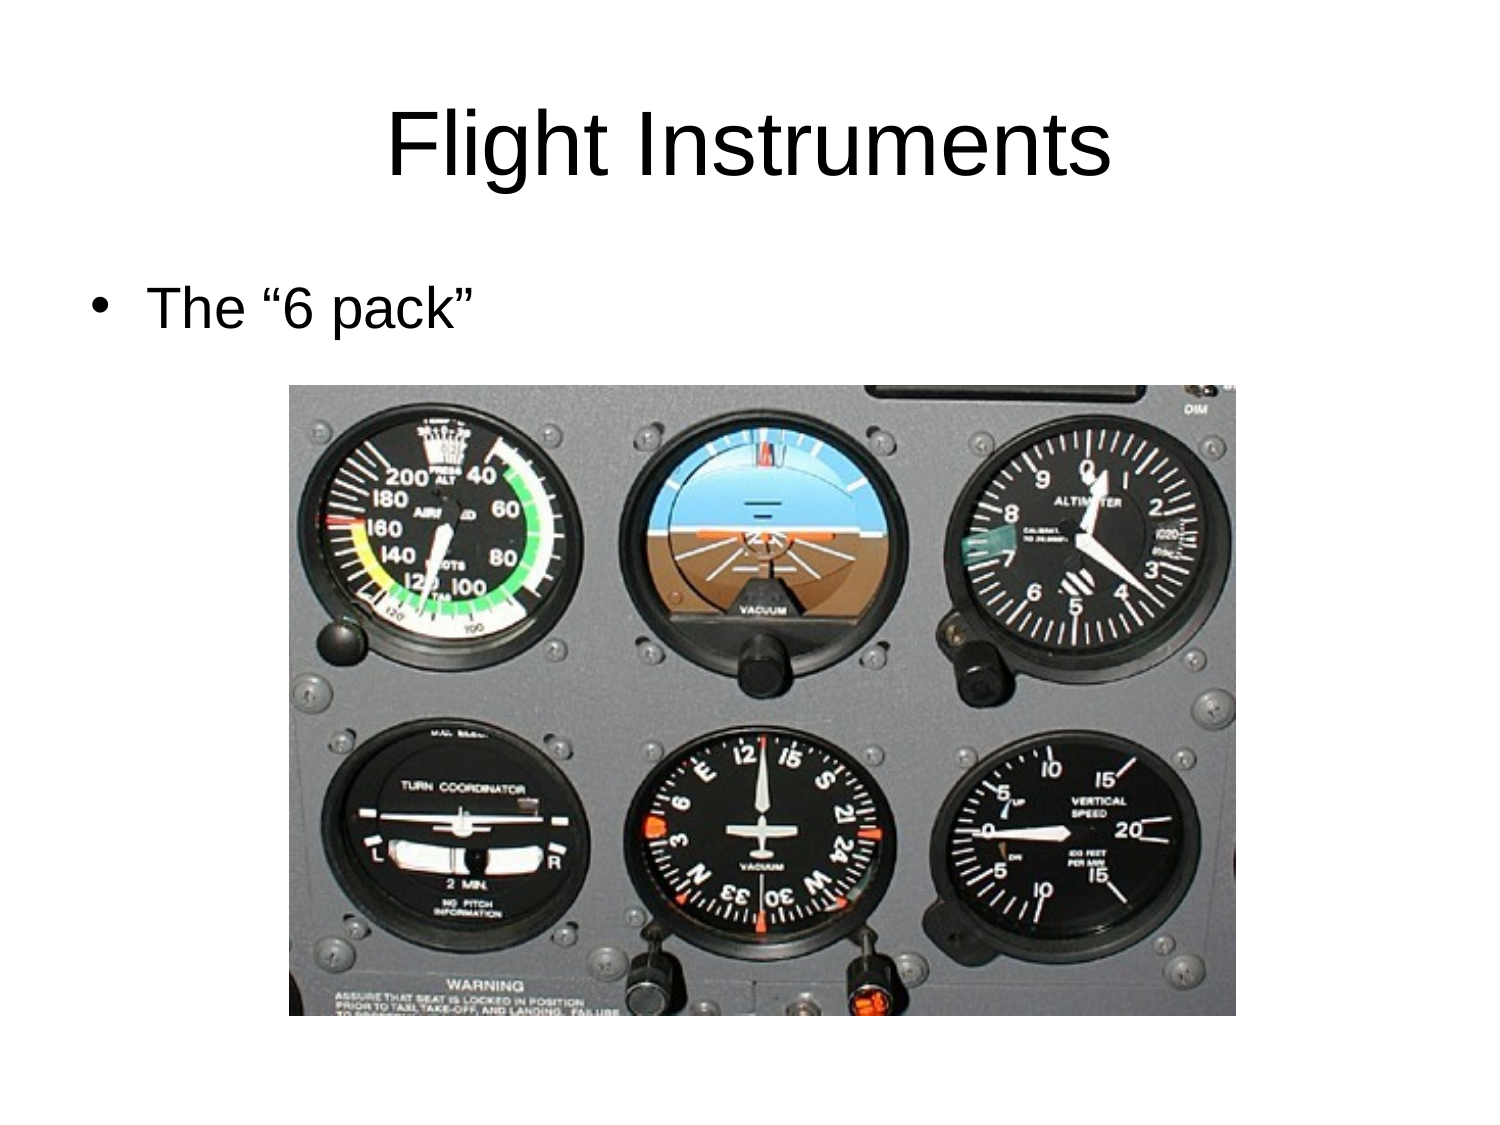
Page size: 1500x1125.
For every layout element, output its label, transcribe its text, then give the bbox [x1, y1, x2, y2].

title Flight Instruments [75, 45, 1426, 233]
list The “6 pack” [75, 262, 738, 1006]
text_box [289, 385, 1236, 1016]
